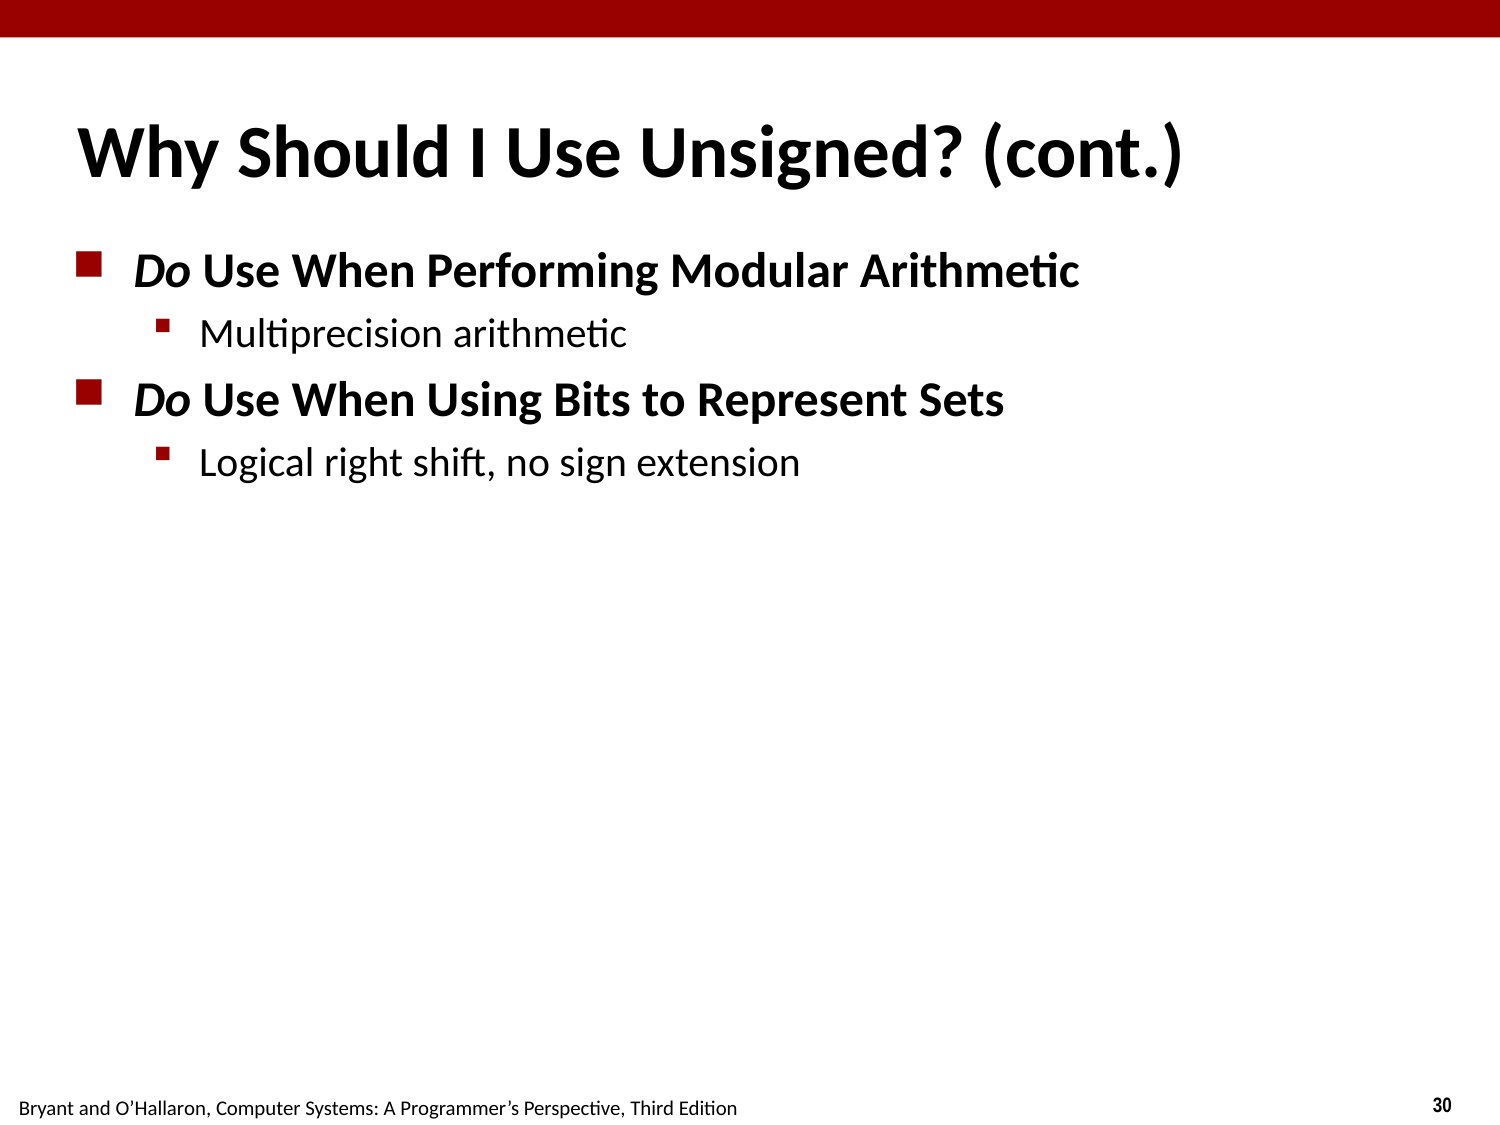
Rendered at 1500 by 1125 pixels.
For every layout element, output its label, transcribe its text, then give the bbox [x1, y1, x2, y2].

list Do Use When Performing Modular Arithmetic Multiprecision arithmetic Do Use When Using Bits to Represent Sets Logical right shift, no sign extension [62, 230, 1425, 1088]
title Why Should I Use Unsigned? (cont.) [62, 99, 1285, 194]
